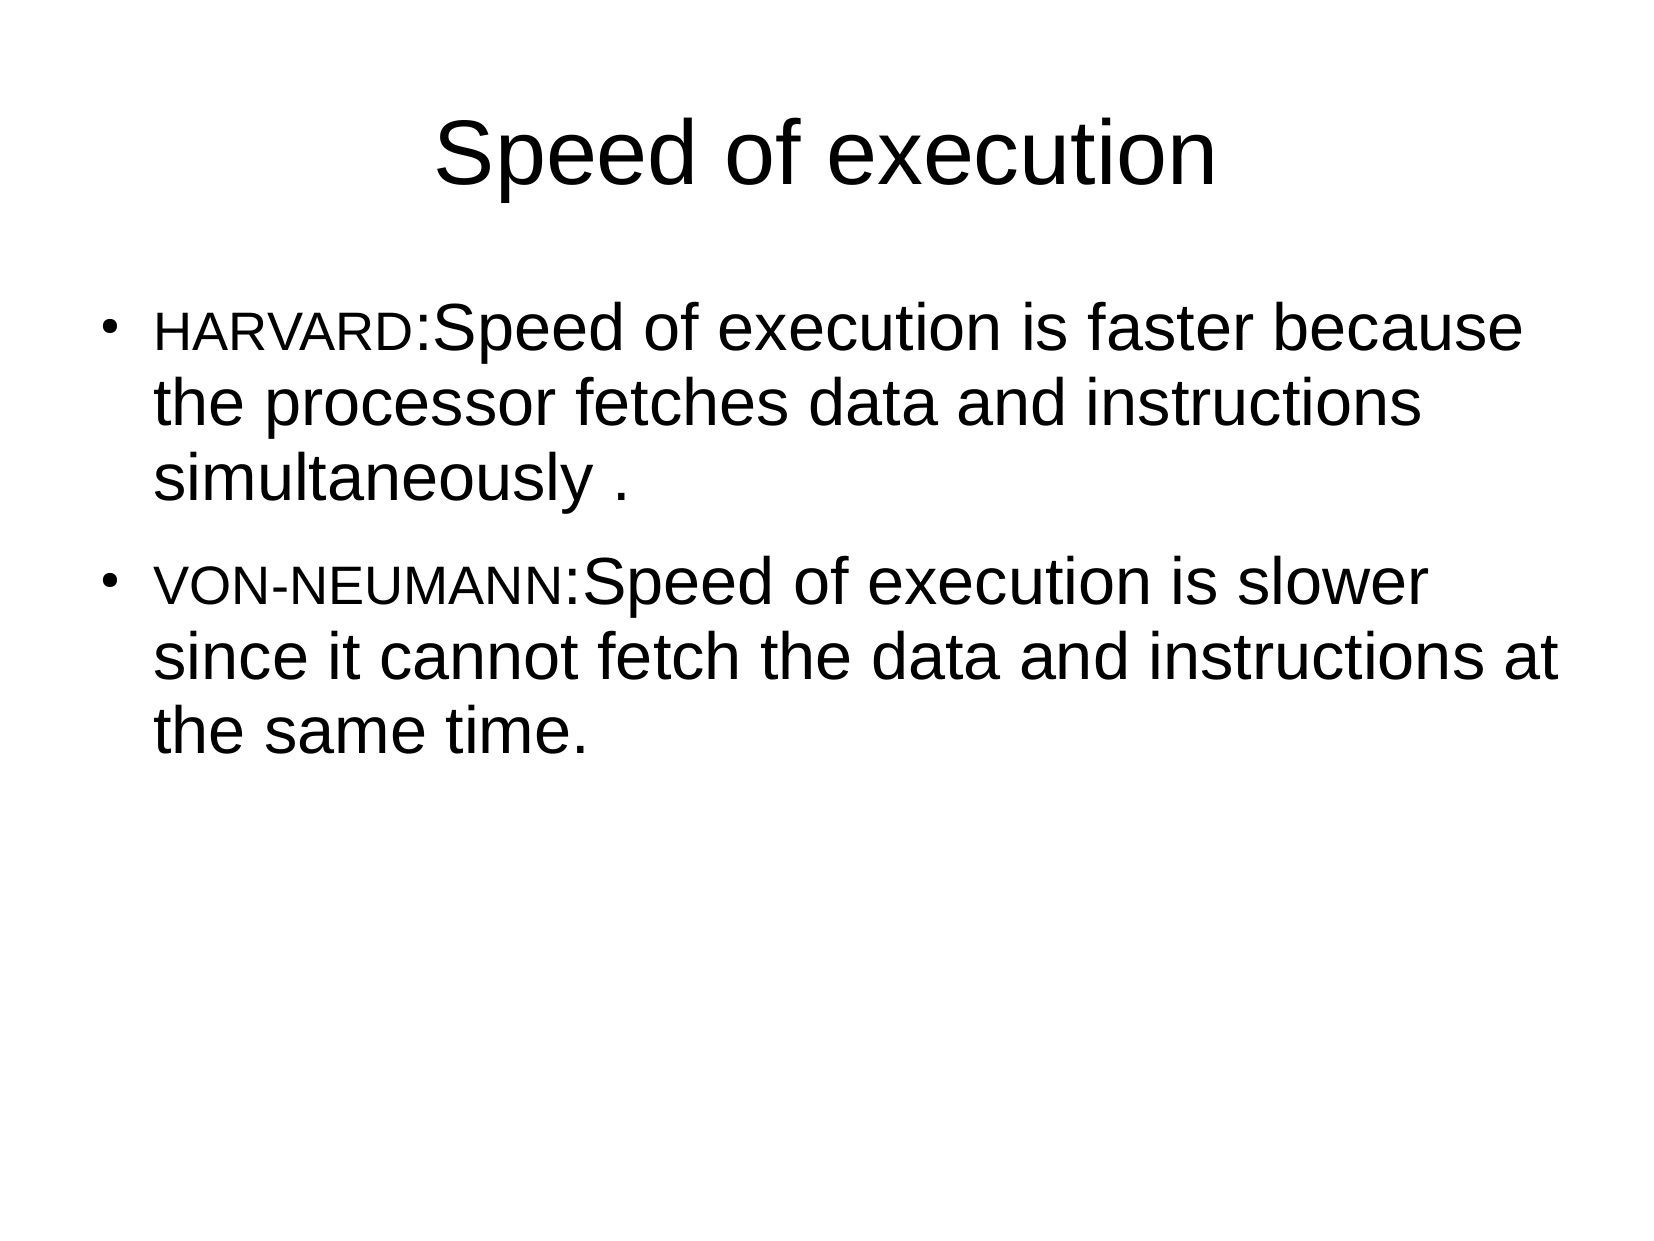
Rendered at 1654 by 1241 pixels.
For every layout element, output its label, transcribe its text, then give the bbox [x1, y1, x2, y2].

list HARVARD:Speed of execution is faster because the processor fetches data and instructions simultaneously . VON-NEUMANN:Speed of execution is slower since it cannot fetch the data and instructions at the same time. [82, 290, 1571, 1010]
title Speed of execution [82, 49, 1571, 257]
